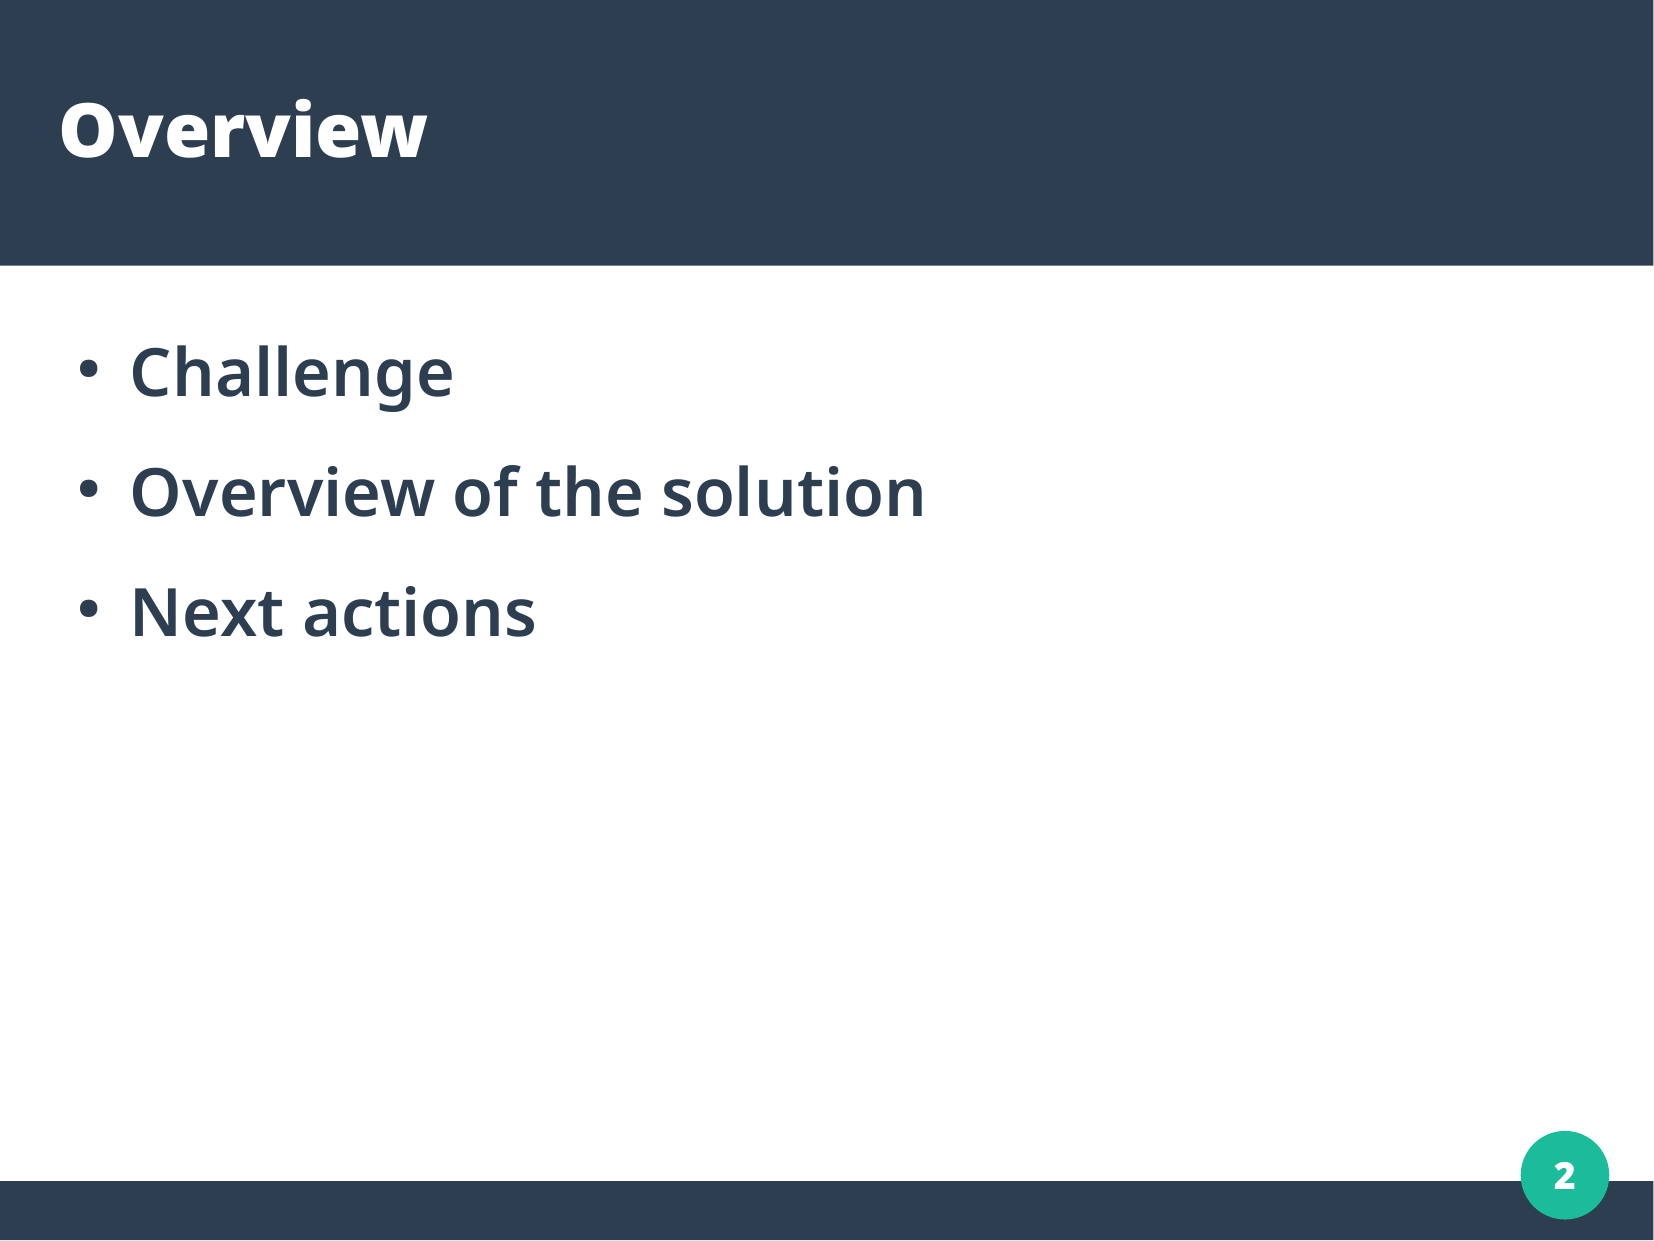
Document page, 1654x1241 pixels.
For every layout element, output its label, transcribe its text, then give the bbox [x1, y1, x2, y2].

title Overview [59, 49, 1595, 207]
list Challenge Overview of the solution Next actions [59, 324, 1595, 1152]
